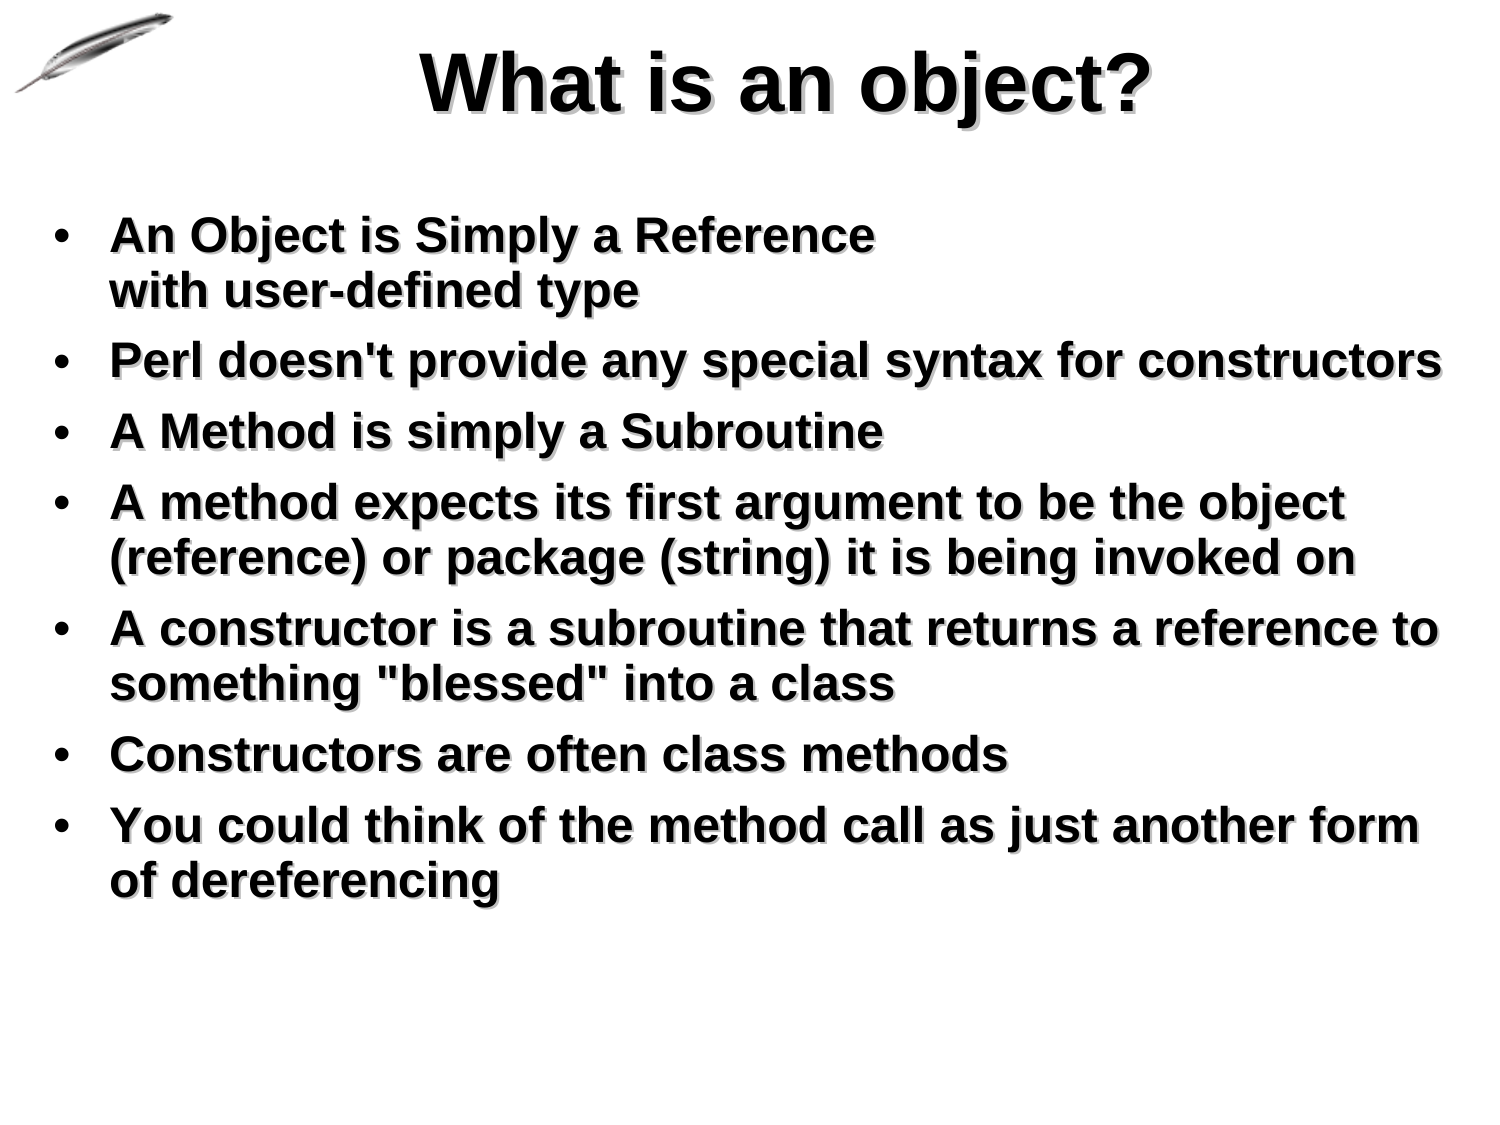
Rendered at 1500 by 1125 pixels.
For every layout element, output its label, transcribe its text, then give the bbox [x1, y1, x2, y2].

picture [11, 11, 179, 95]
title What is an object? [419, 0, 1459, 176]
list An Object is Simply a Reference with user-defined type Perl doesn't provide any special syntax for constructors A Method is simply a Subroutine A method expects its first argument to be the object (reference) or package (string) it is being invoked on A constructor is a subroutine that returns a reference to something "blessed" into a class Constructors are often class methods You could think of the method call as just another form of dereferencing [53, 207, 1447, 1084]
